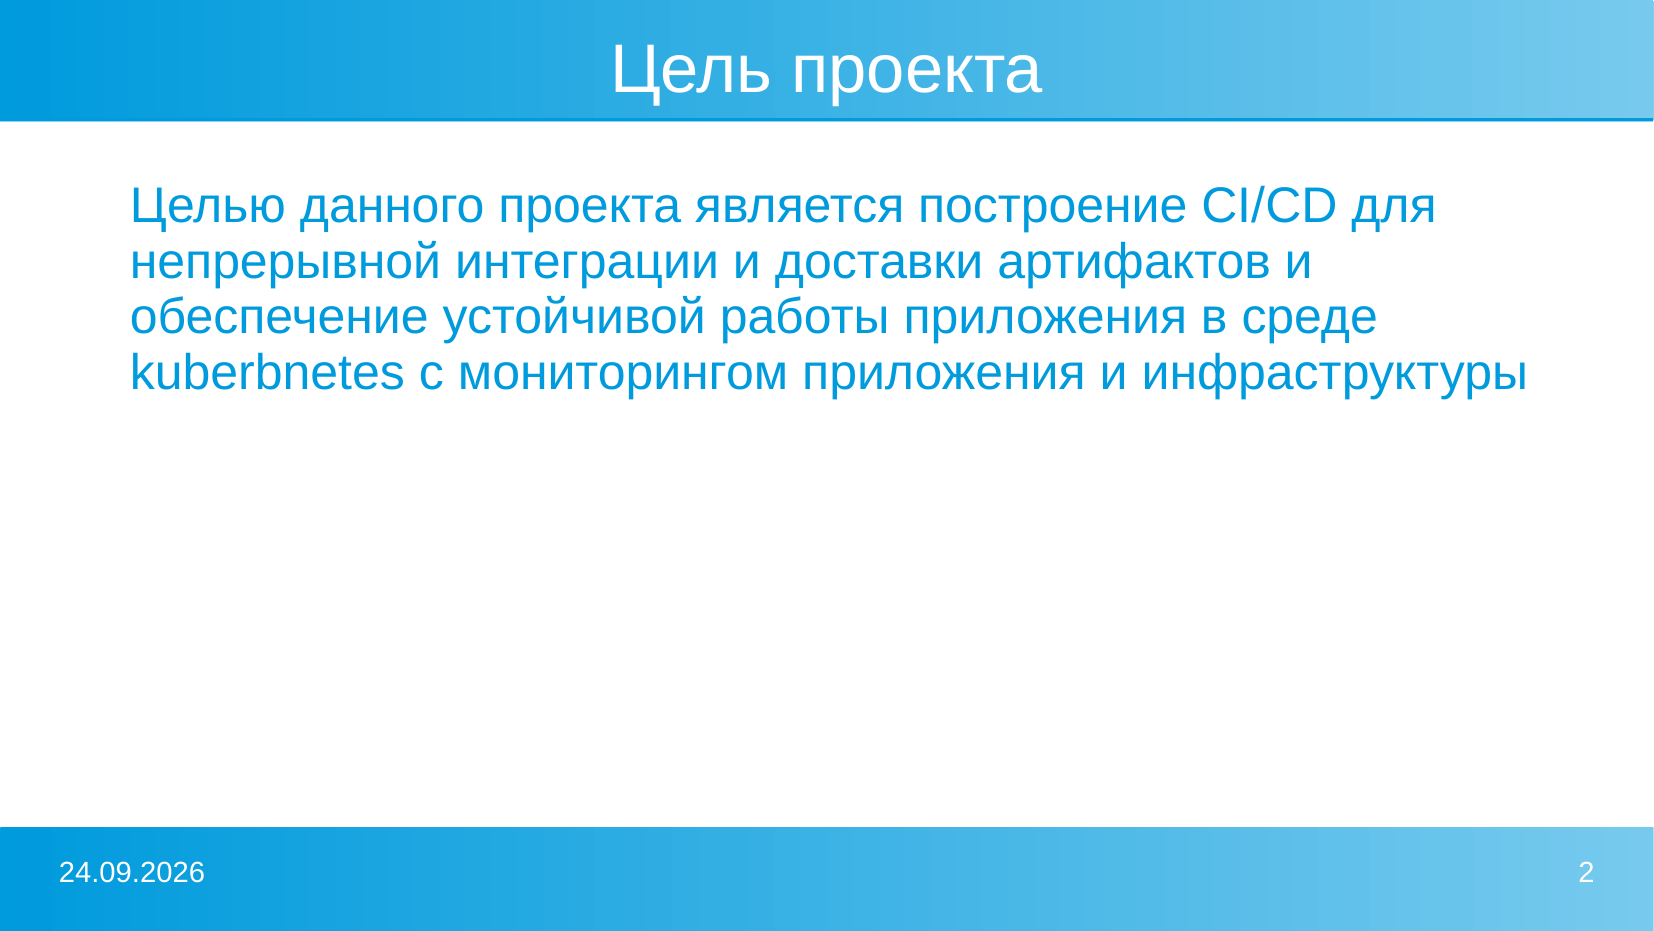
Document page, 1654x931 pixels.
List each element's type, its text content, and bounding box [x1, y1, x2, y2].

list Целью данного проекта является построение CI/CD для непрерывной интеграции и доставки артифактов и обеспечение устойчивой работы приложения в среде kuberbnetes с мониторингом приложения и инфраструктуры [59, 177, 1595, 768]
title Цель проекта [59, 29, 1595, 108]
